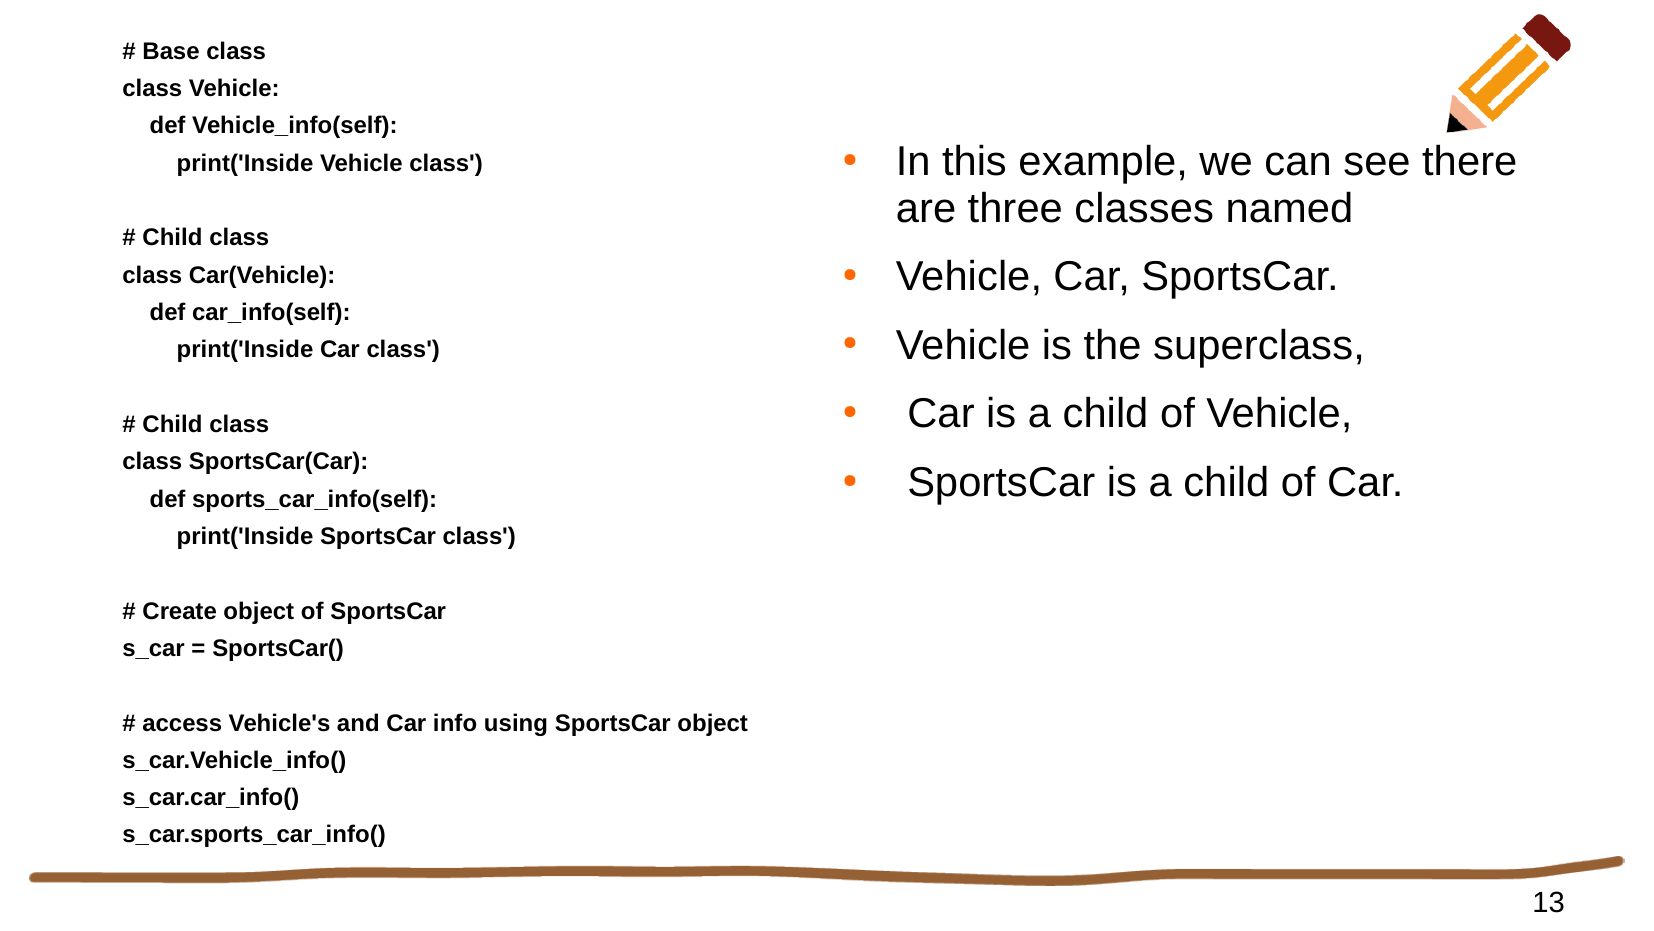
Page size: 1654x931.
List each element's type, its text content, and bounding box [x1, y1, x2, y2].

list In this example, we can see there are three classes named Vehicle, Car, SportsCar. Vehicle is the superclass, Car is a child of Vehicle, SportsCar is a child of Car. [825, 137, 1566, 788]
picture [29, 856, 1625, 886]
list # Base class class Vehicle: def Vehicle_info(self): print('Inside Vehicle class') # Child class class Car(Vehicle): def car_info(self): print('Inside Car class') # Child class class SportsCar(Car): def sports_car_info(self): print('Inside SportsCar class') # Create object of SportsCar s_car = SportsCar() # access Vehicle's and Car info using SportsCar object s_car.Vehicle_info() s_car.car_info() s_car.sports_car_info() [88, 37, 901, 857]
picture [1446, 14, 1571, 133]
